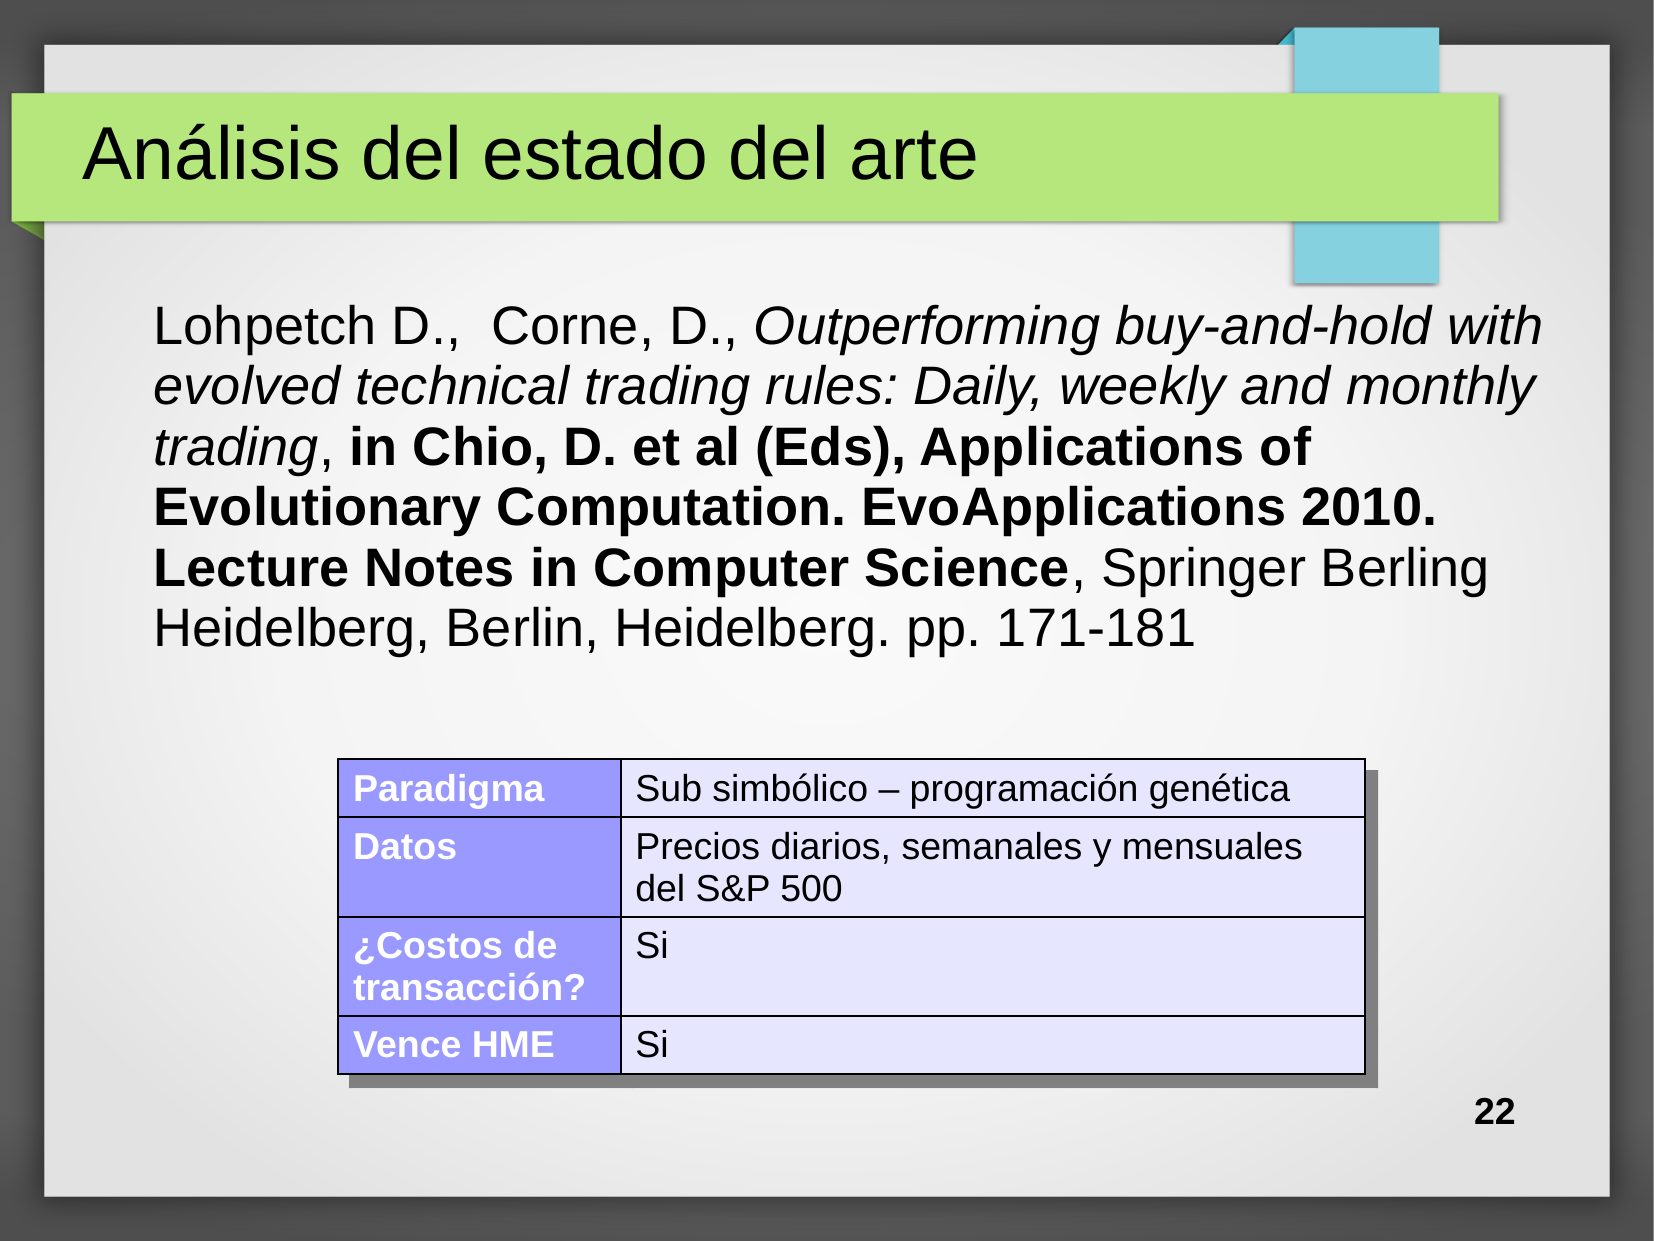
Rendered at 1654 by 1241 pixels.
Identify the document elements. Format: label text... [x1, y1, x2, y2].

picture [0, 0, 1654, 1241]
text_box <number> [1459, 1083, 1654, 1154]
table_cell Si [622, 918, 1364, 1015]
table_cell Si [622, 1017, 1364, 1073]
table_cell Datos [339, 818, 620, 916]
table_header Paradigma [339, 760, 620, 816]
table_cell ¿Costos de transacción? [339, 918, 620, 1015]
table_cell Vence HME [339, 1017, 620, 1073]
title Análisis del estado del arte [82, 94, 1264, 213]
table_cell Precios diarios, semanales y mensuales del S&P 500 [622, 818, 1364, 916]
list Lohpetch D., Corne, D., Outperforming buy-and-hold with evolved technical trading rules: Daily, weekly and monthly trading, in Chio, D. et al (Eds), Applications of Evolutionary Computation. EvoApplications 2010. Lecture Notes in Computer Science, Springer Berling Heidelberg, Berlin, Heidelberg. pp. 171-181 [82, 295, 1571, 1015]
table_header Sub simbólico – programación genética [622, 760, 1364, 816]
